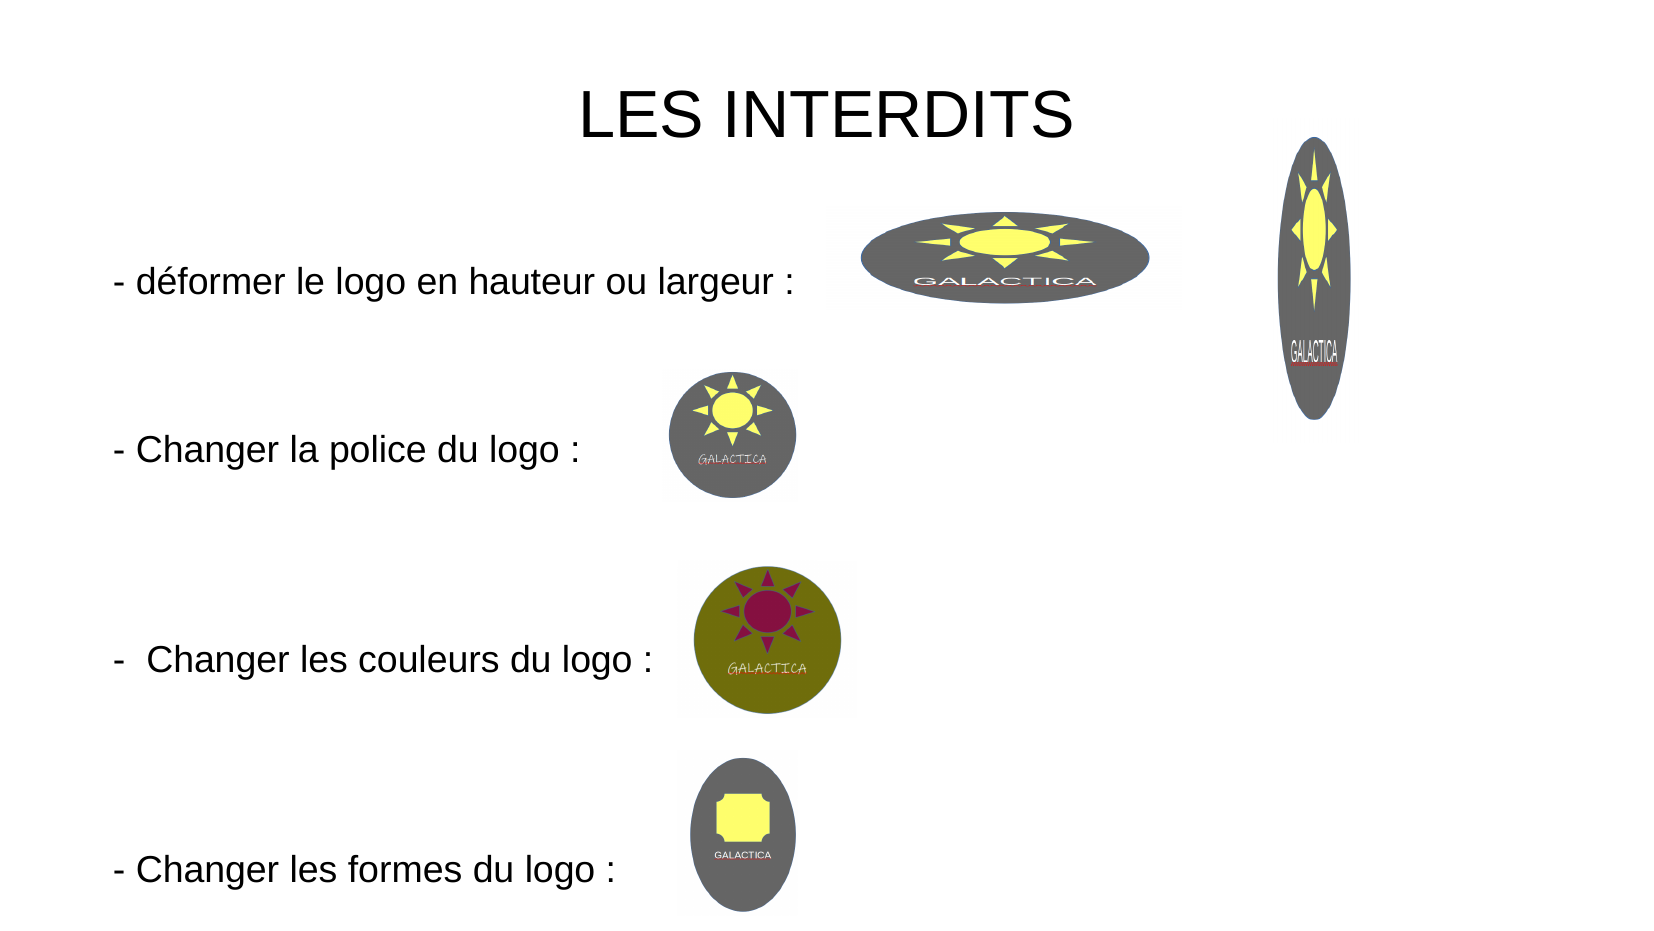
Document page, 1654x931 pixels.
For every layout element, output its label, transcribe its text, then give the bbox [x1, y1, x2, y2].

title LES INTERDITS [82, 37, 1571, 193]
picture [662, 369, 798, 502]
picture [826, 206, 1182, 311]
picture [1269, 118, 1359, 443]
picture [677, 561, 857, 718]
text_box - déformer le logo en hauteur ou largeur : - Changer la police du logo : - Changer les couleurs du logo : - Changer les formes du logo : [98, 253, 819, 931]
picture [677, 750, 798, 916]
